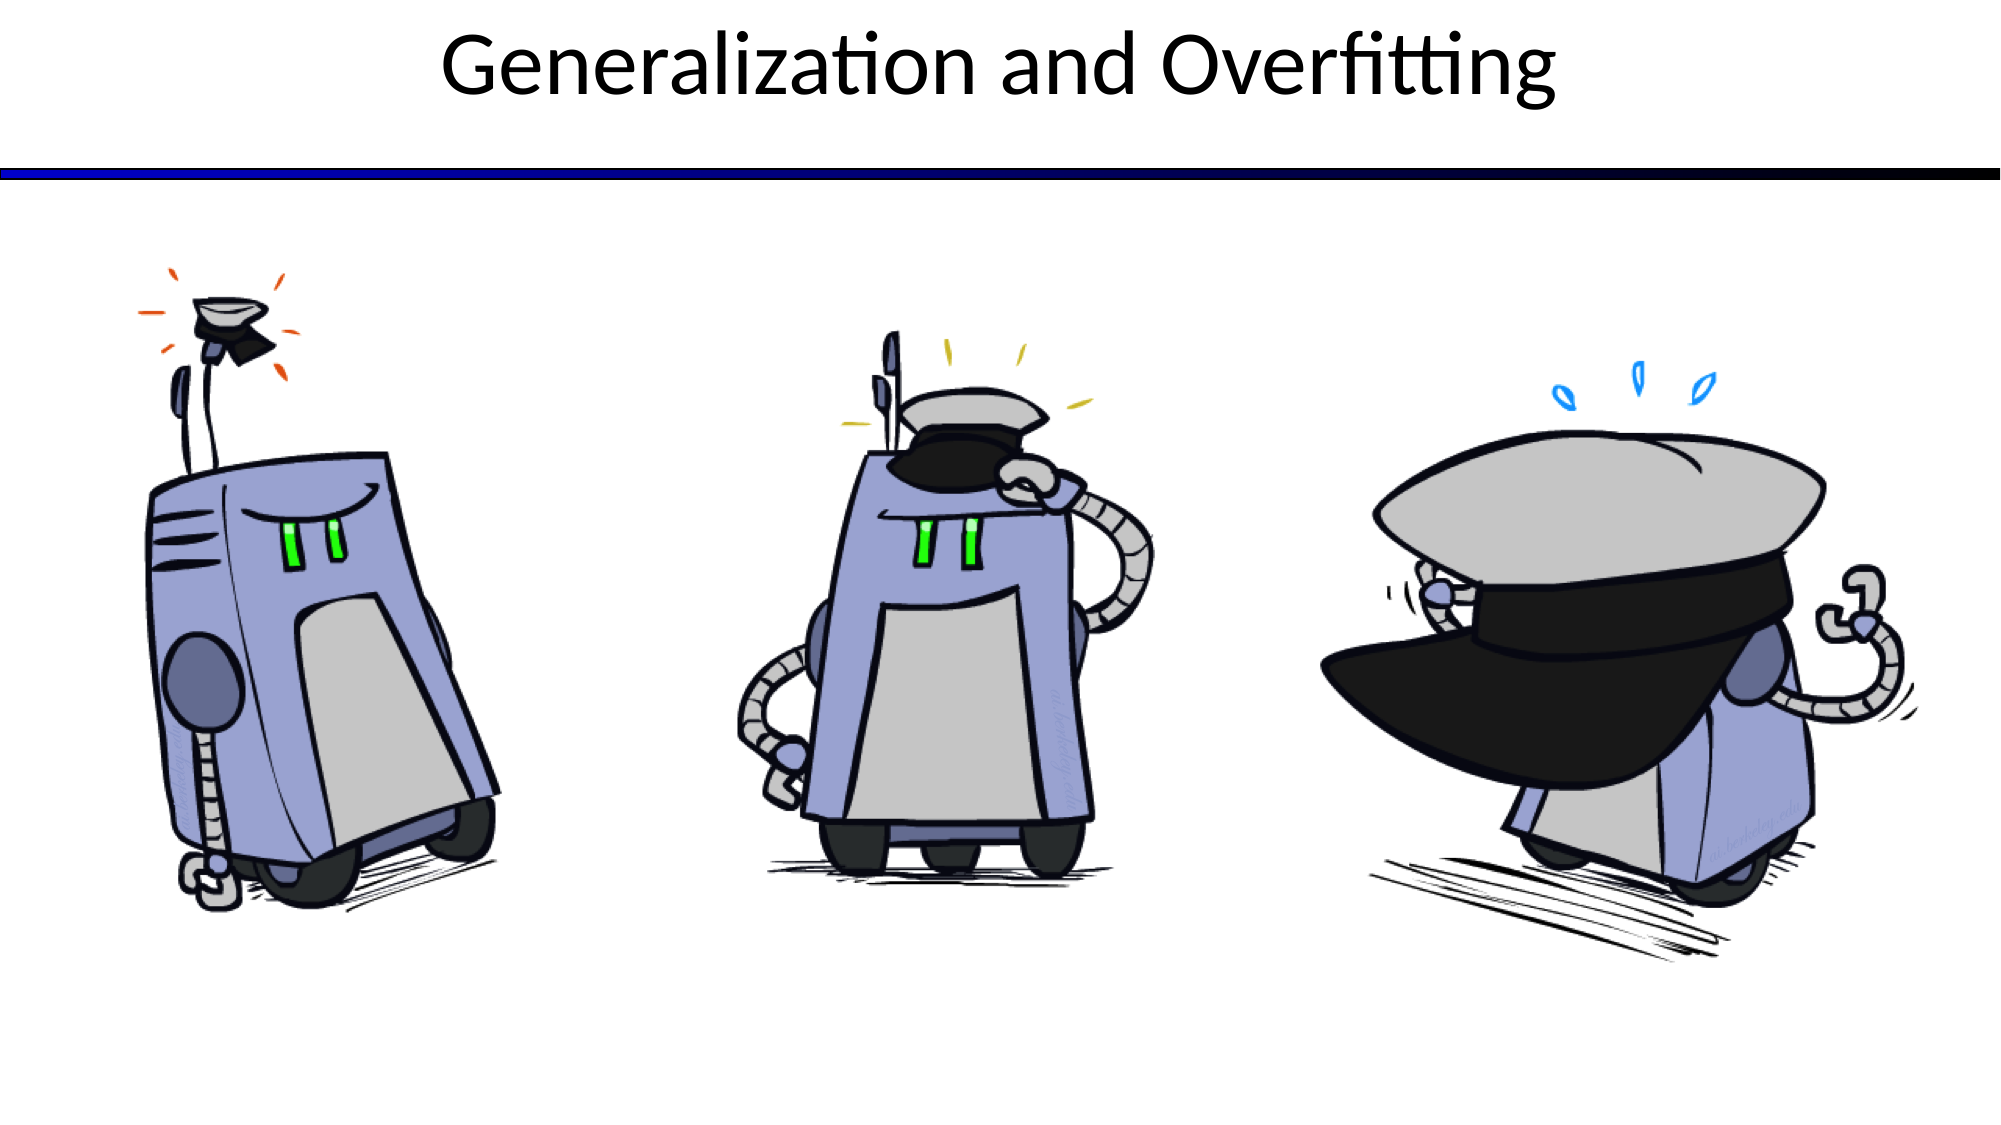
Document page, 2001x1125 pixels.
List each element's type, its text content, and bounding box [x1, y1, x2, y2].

picture [62, 212, 575, 979]
picture [1262, 212, 1963, 979]
picture [662, 212, 1213, 979]
title Generalization and Overfitting [0, 0, 2000, 184]
